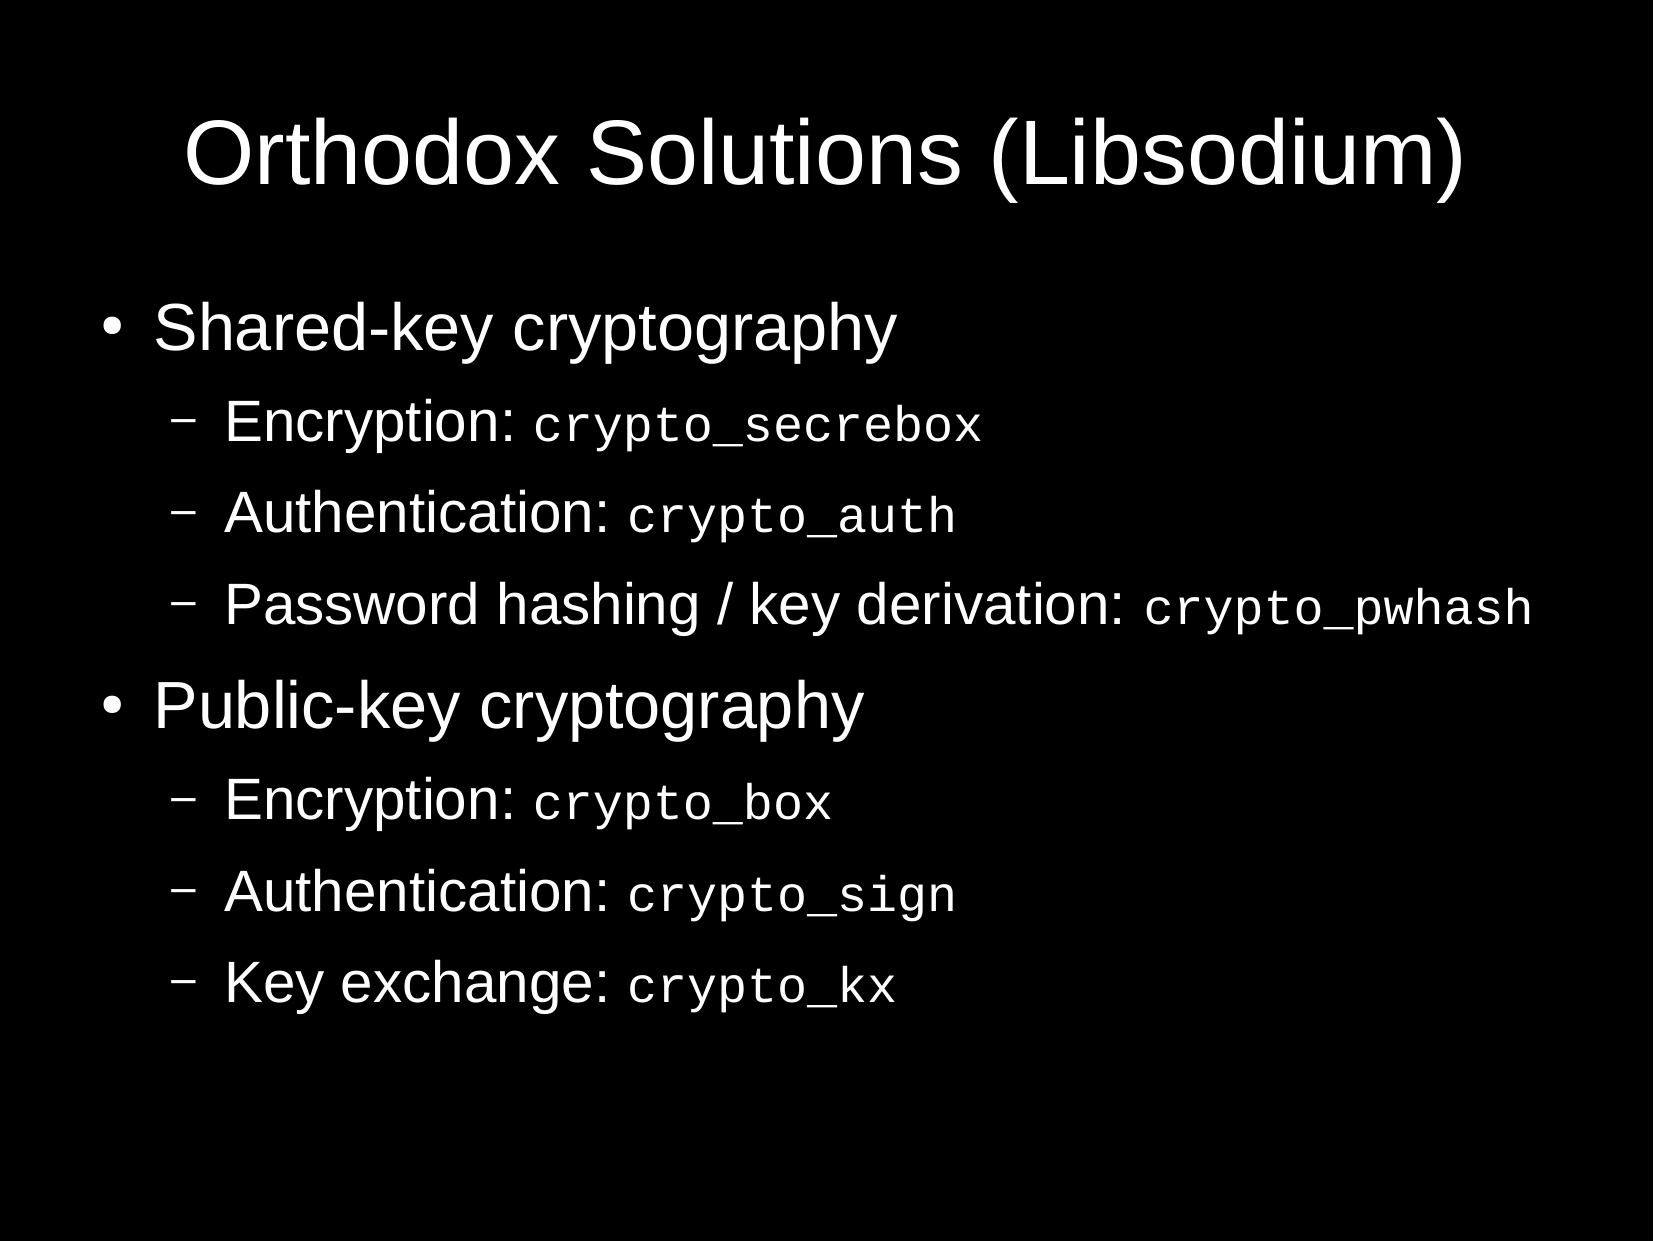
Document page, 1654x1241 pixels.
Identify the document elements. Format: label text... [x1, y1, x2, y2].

list Shared-key cryptography Encryption: crypto_secrebox Authentication: crypto_auth Password hashing / key derivation: crypto_pwhash Public-key cryptography Encryption: crypto_box Authentication: crypto_sign Key exchange: crypto_kx [82, 290, 1571, 1186]
title Orthodox Solutions (Libsodium) [82, 49, 1571, 257]
